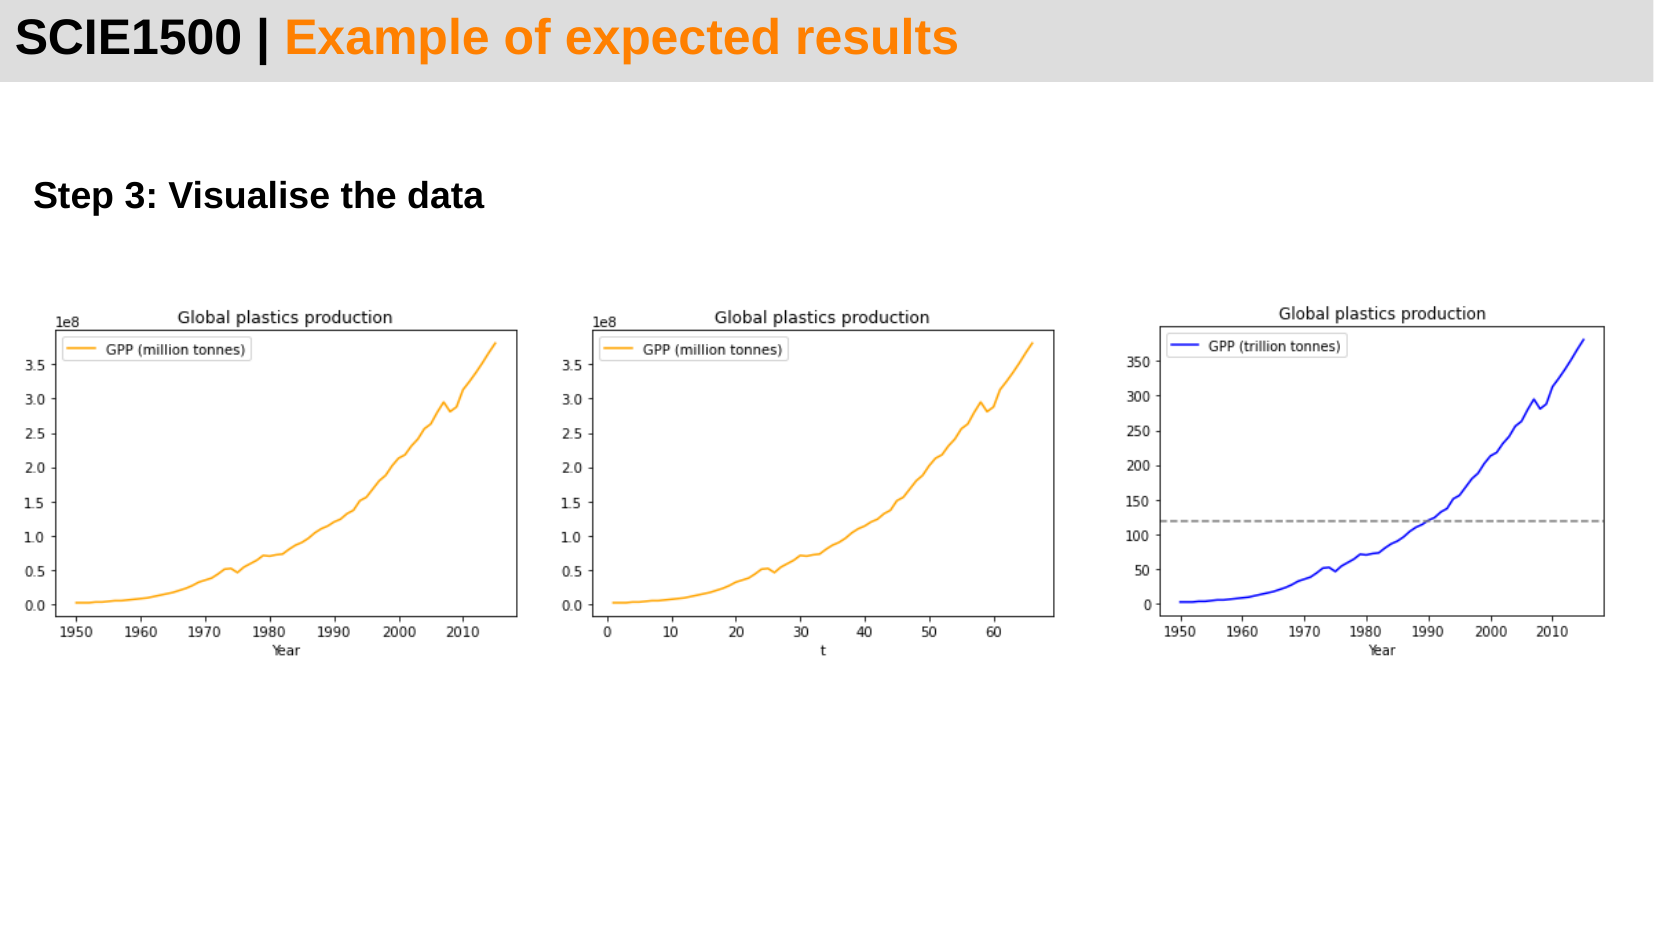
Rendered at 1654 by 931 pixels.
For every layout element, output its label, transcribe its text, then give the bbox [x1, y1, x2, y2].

picture [551, 301, 1063, 666]
text_box Step 3: Visualise the data [18, 167, 697, 267]
text_box [0, 0, 1654, 83]
picture [1116, 297, 1613, 666]
text_box SCIE1500 | Example of expected results [0, 2, 1619, 83]
picture [14, 301, 526, 666]
